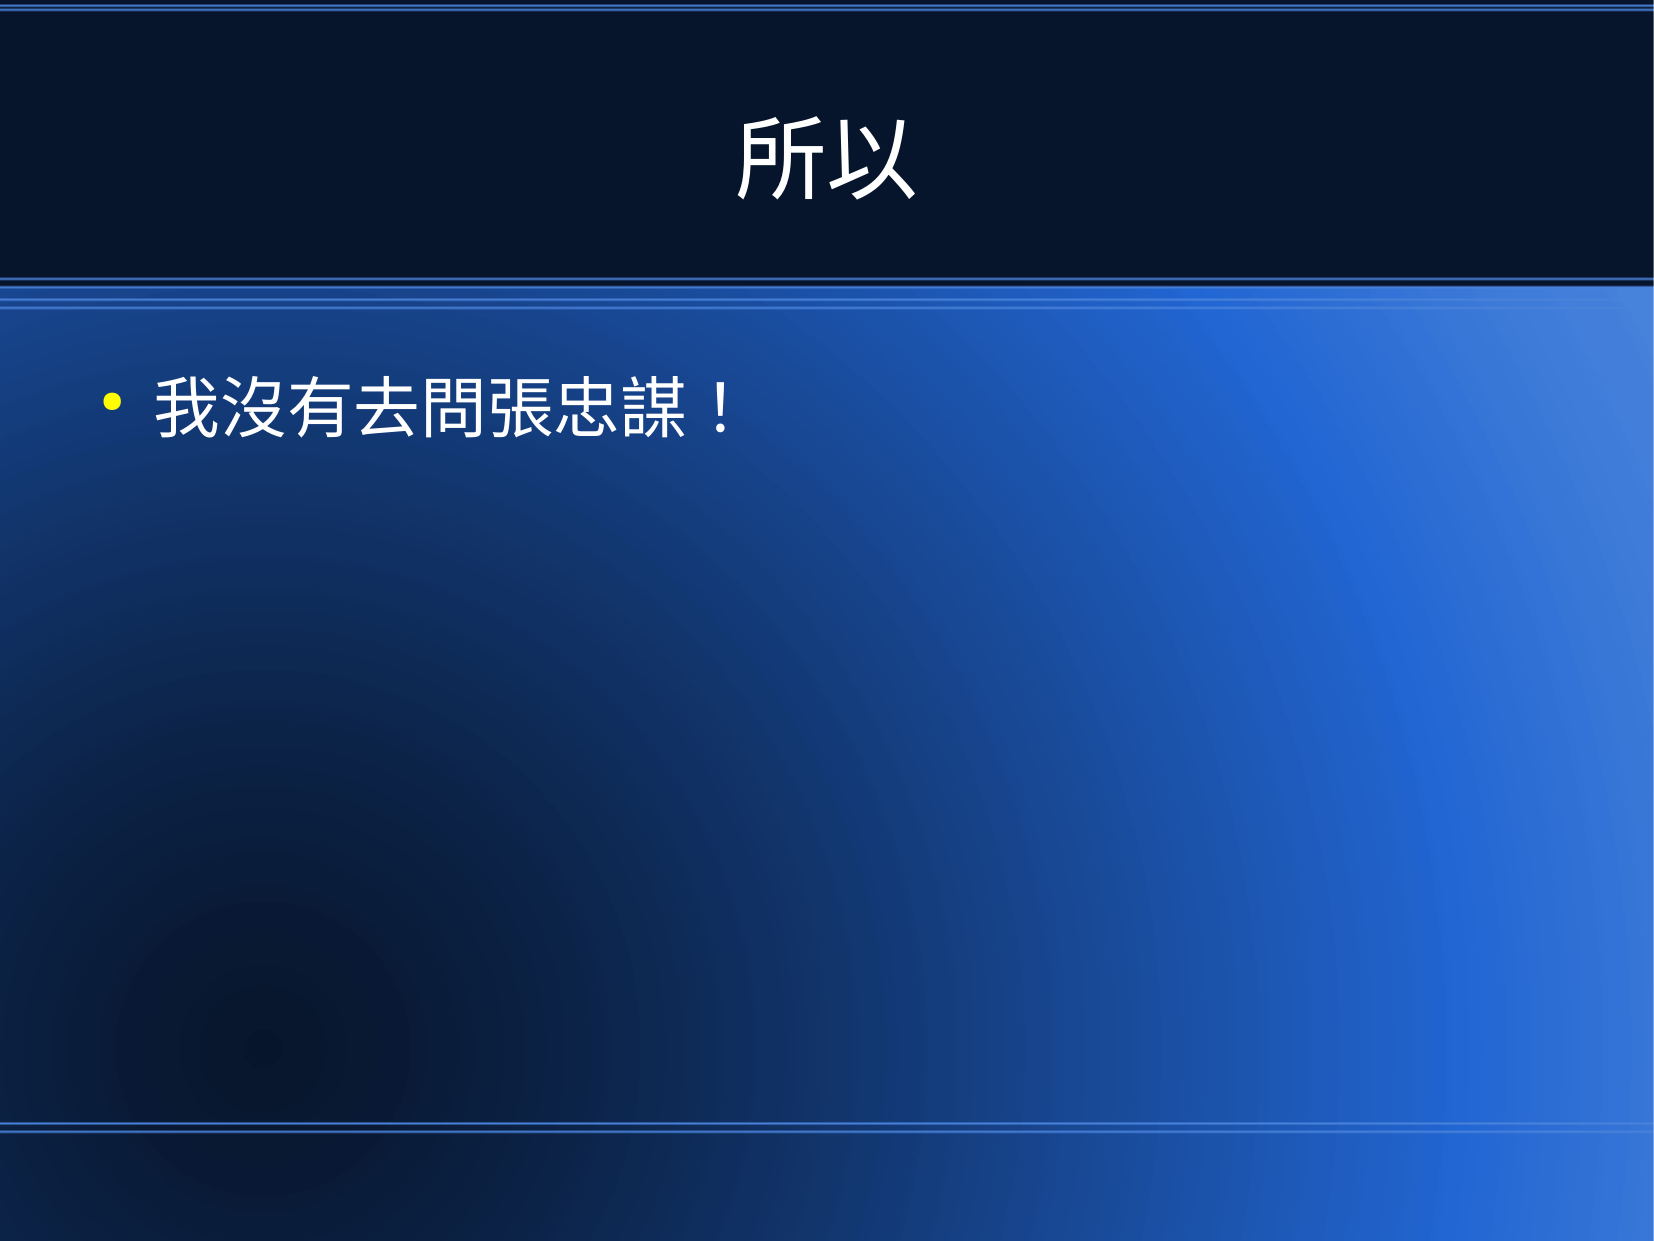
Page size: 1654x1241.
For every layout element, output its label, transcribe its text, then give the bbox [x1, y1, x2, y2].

title 所以 [82, 49, 1571, 257]
list 我沒有去問張忠謀！ [82, 355, 1571, 1075]
picture [0, 0, 1654, 1241]
